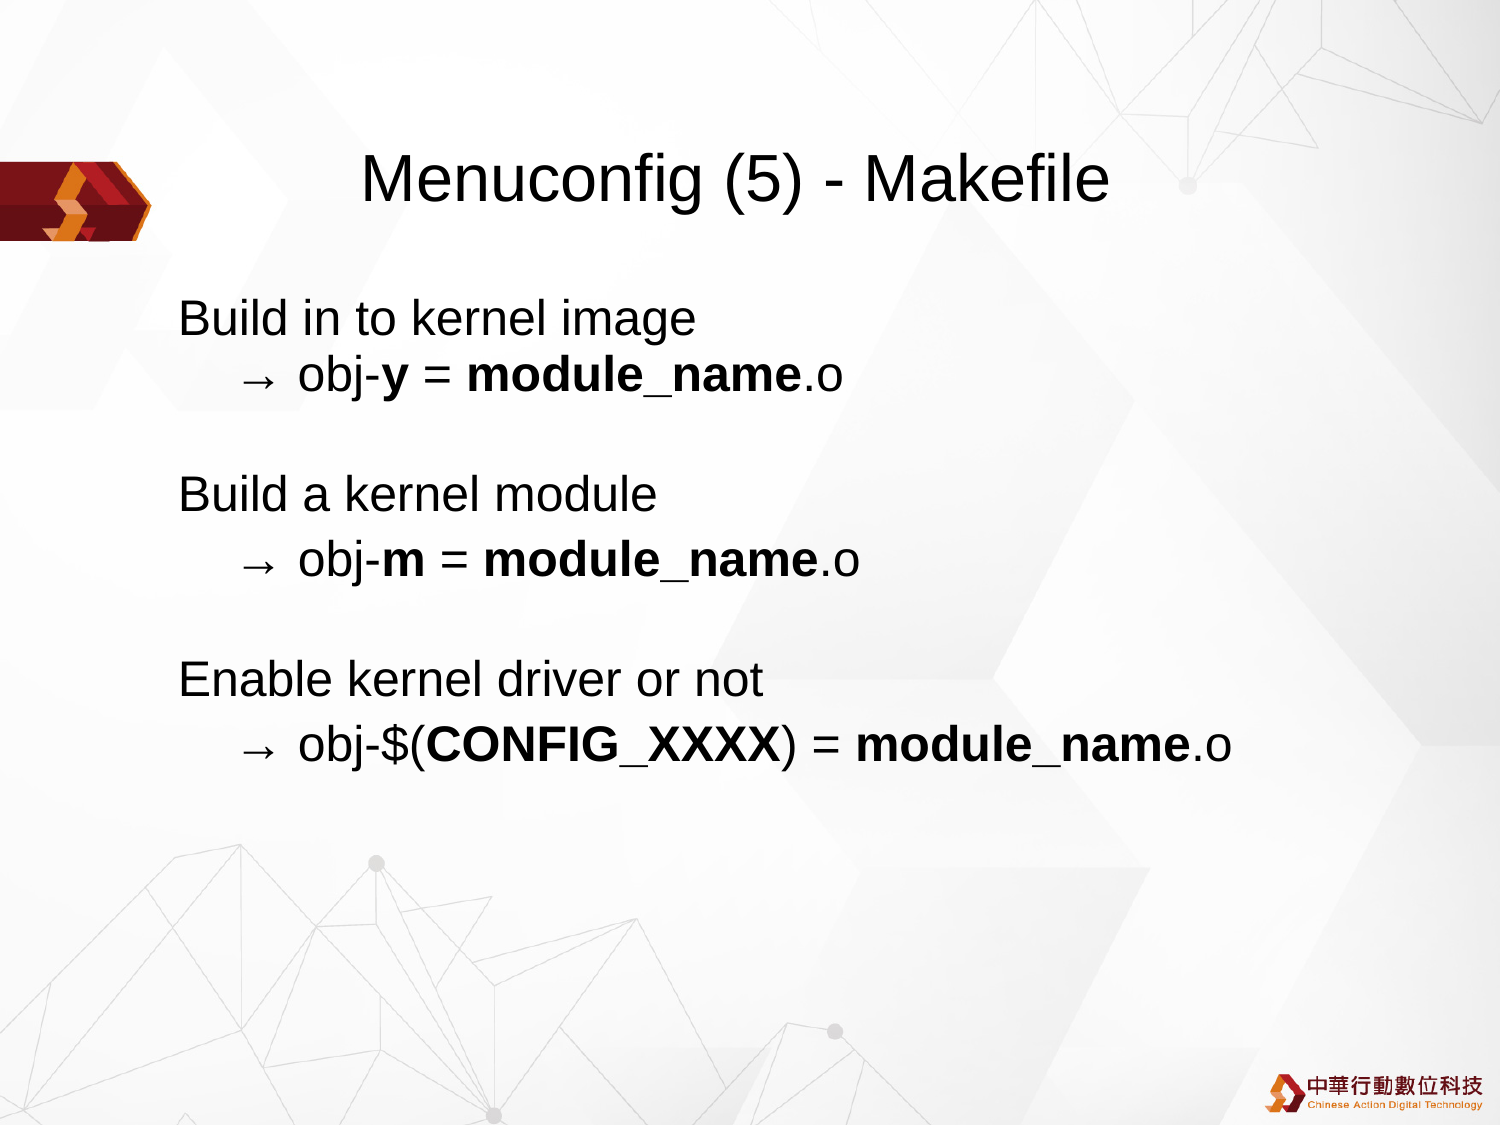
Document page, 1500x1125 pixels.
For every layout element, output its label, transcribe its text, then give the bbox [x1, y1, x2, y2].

list Build in to kernel image → obj-y = module_name.o Build a kernel module → obj-m = module_name.o Enable kernel driver or not → obj-$(CONFIG_XXXX) = module_name.o [107, 290, 1425, 943]
title Menuconfig (5) - Makefile [107, 101, 1367, 255]
picture [0, 0, 1500, 1125]
